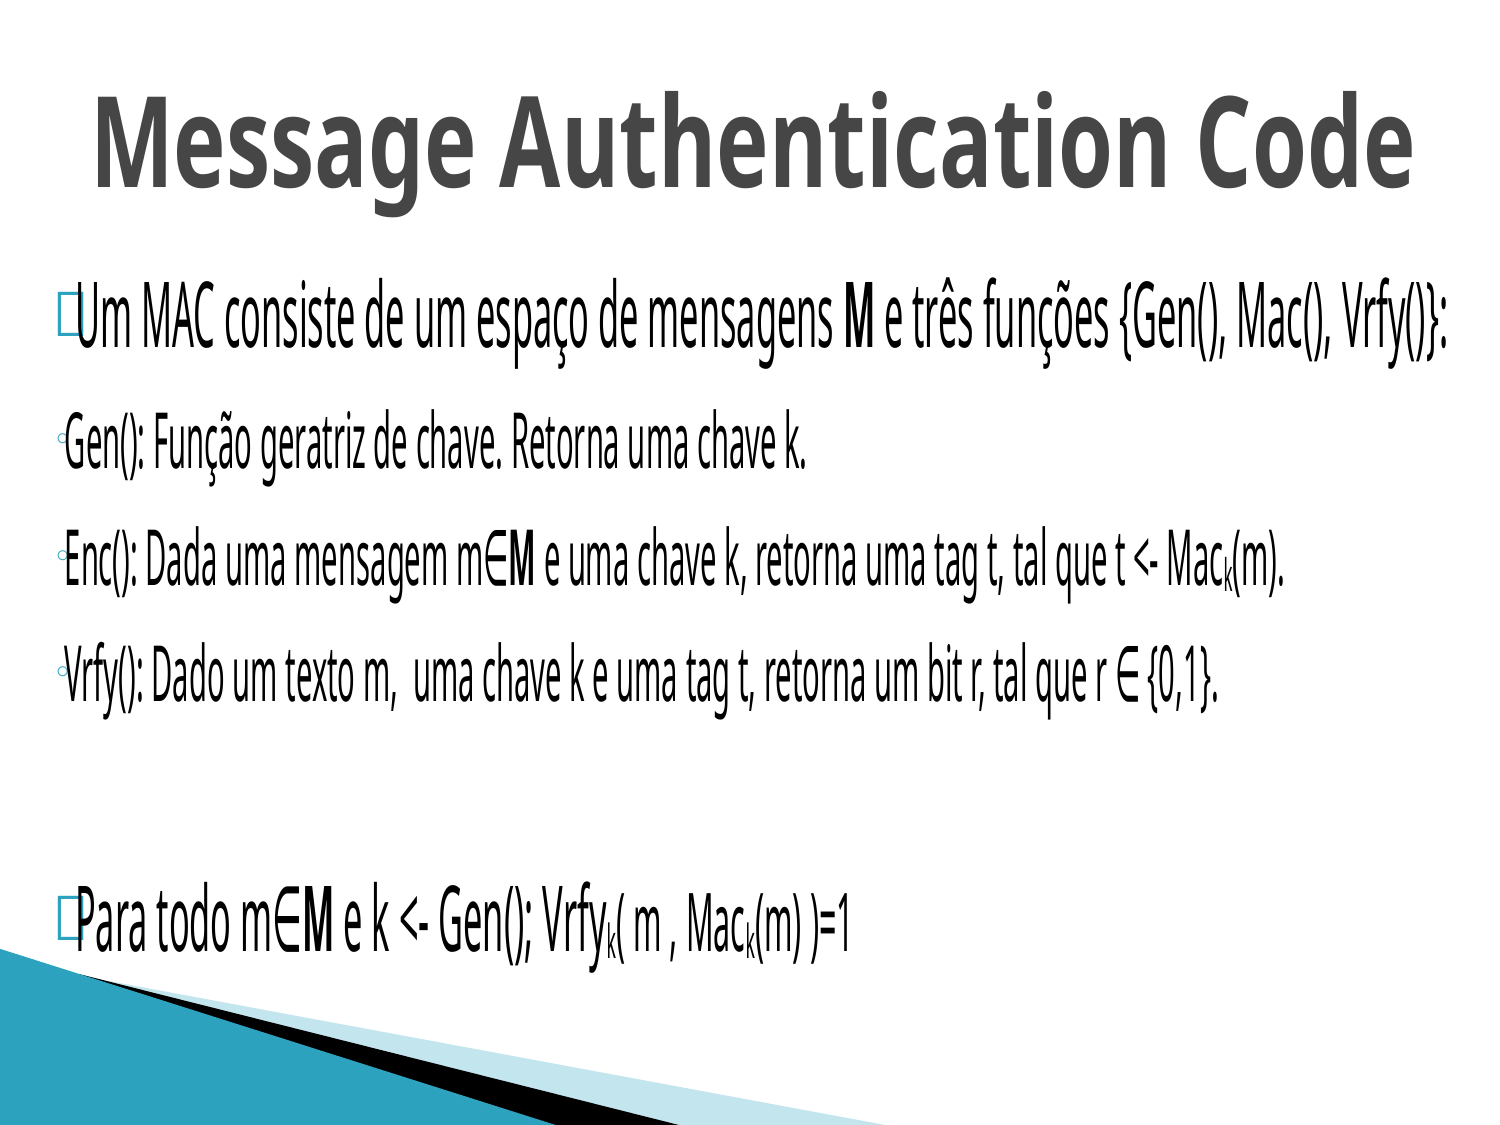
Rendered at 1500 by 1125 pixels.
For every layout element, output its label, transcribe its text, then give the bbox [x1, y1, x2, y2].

list Um MAC consiste de um espaço de mensagens M e três funções {Gen(), Mac(), Vrfy()}: Gen(): Função geratriz de chave. Retorna uma chave k. Enc(): Dada uma mensagem m∈M e uma chave k, retorna uma tag t, tal que t <- Mack(m). Vrfy(): Dado um texto m, uma chave k e uma tag t, retorna um bit r, tal que r ∈ {0,1}. Para todo m∈M e k <- Gen(); Vrfyk( m , Mack(m) )=1 [37, 243, 1446, 986]
title Message Authentication Code [75, 45, 1426, 233]
